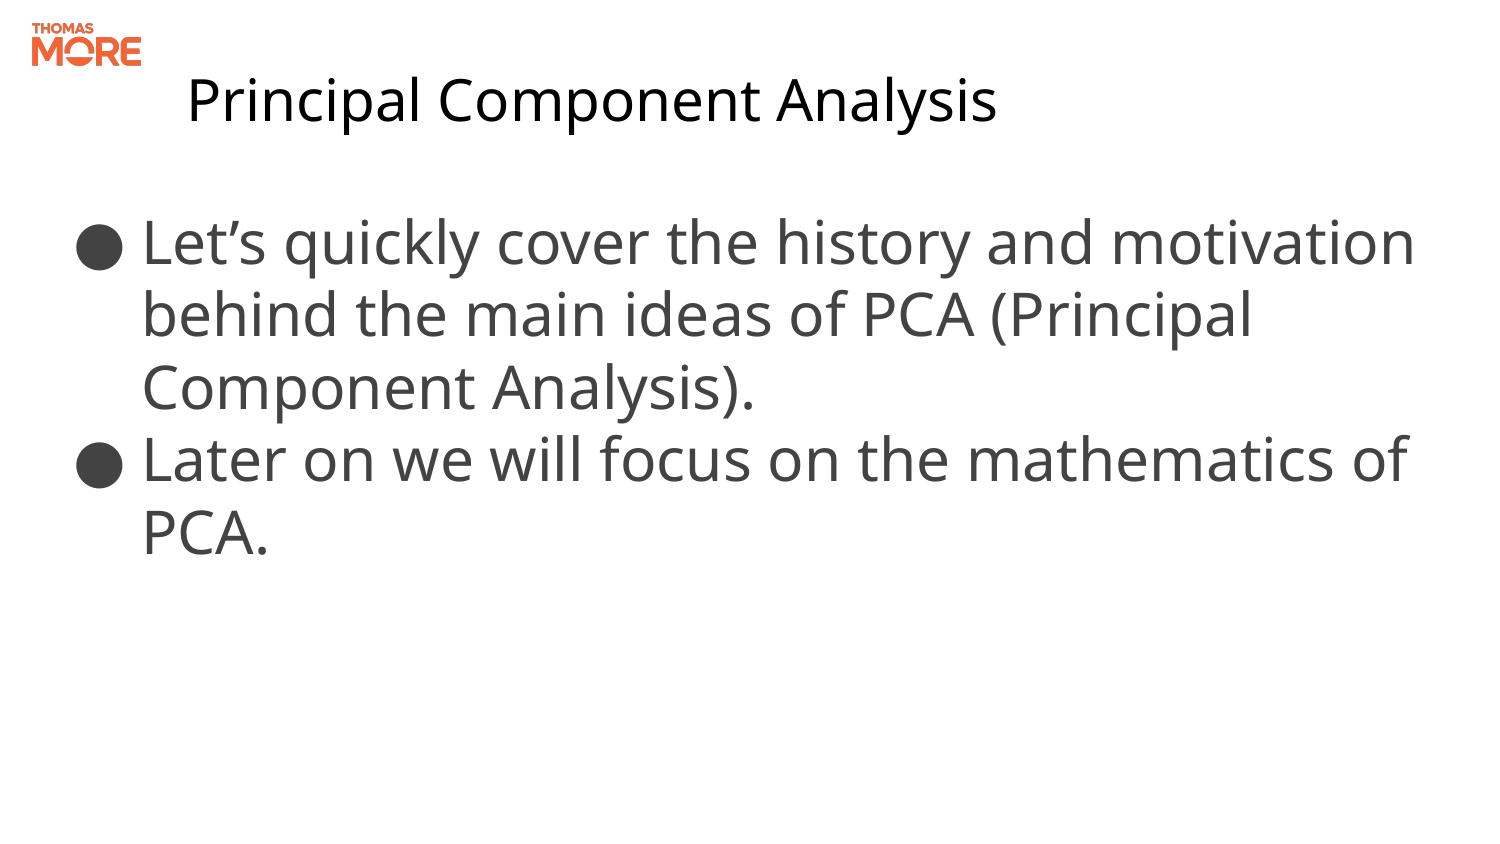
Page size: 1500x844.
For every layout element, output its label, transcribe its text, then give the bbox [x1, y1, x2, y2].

list Let’s quickly cover the history and motivation behind the main ideas of PCA (Principal Component Analysis). Later on we will focus on the mathematics of PCA. [51, 189, 1476, 750]
title Principal Component Analysis [171, 48, 1449, 143]
picture [22, 13, 151, 76]
